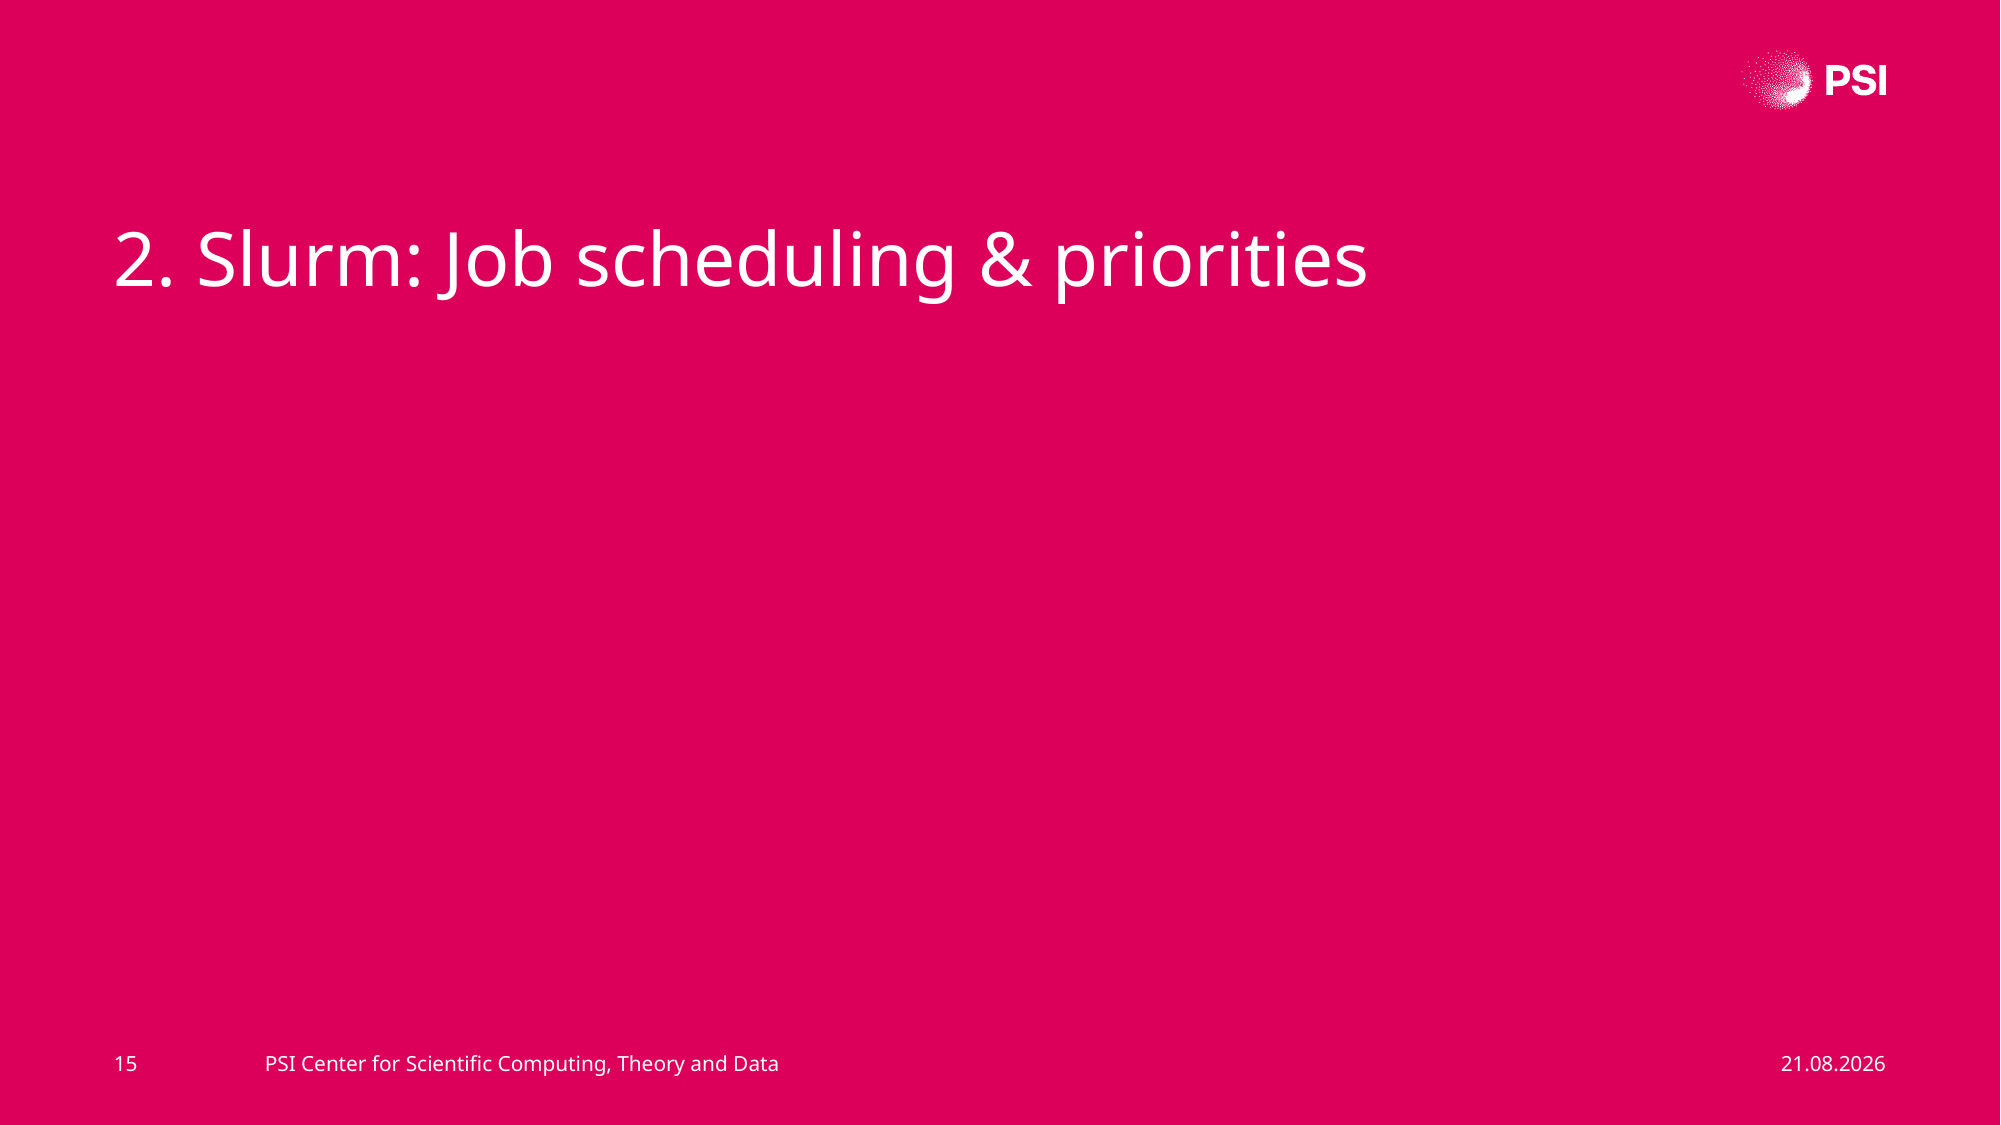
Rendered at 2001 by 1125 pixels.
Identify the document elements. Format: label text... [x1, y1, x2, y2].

list 2. Slurm: Job scheduling & priorities [114, 211, 1585, 988]
